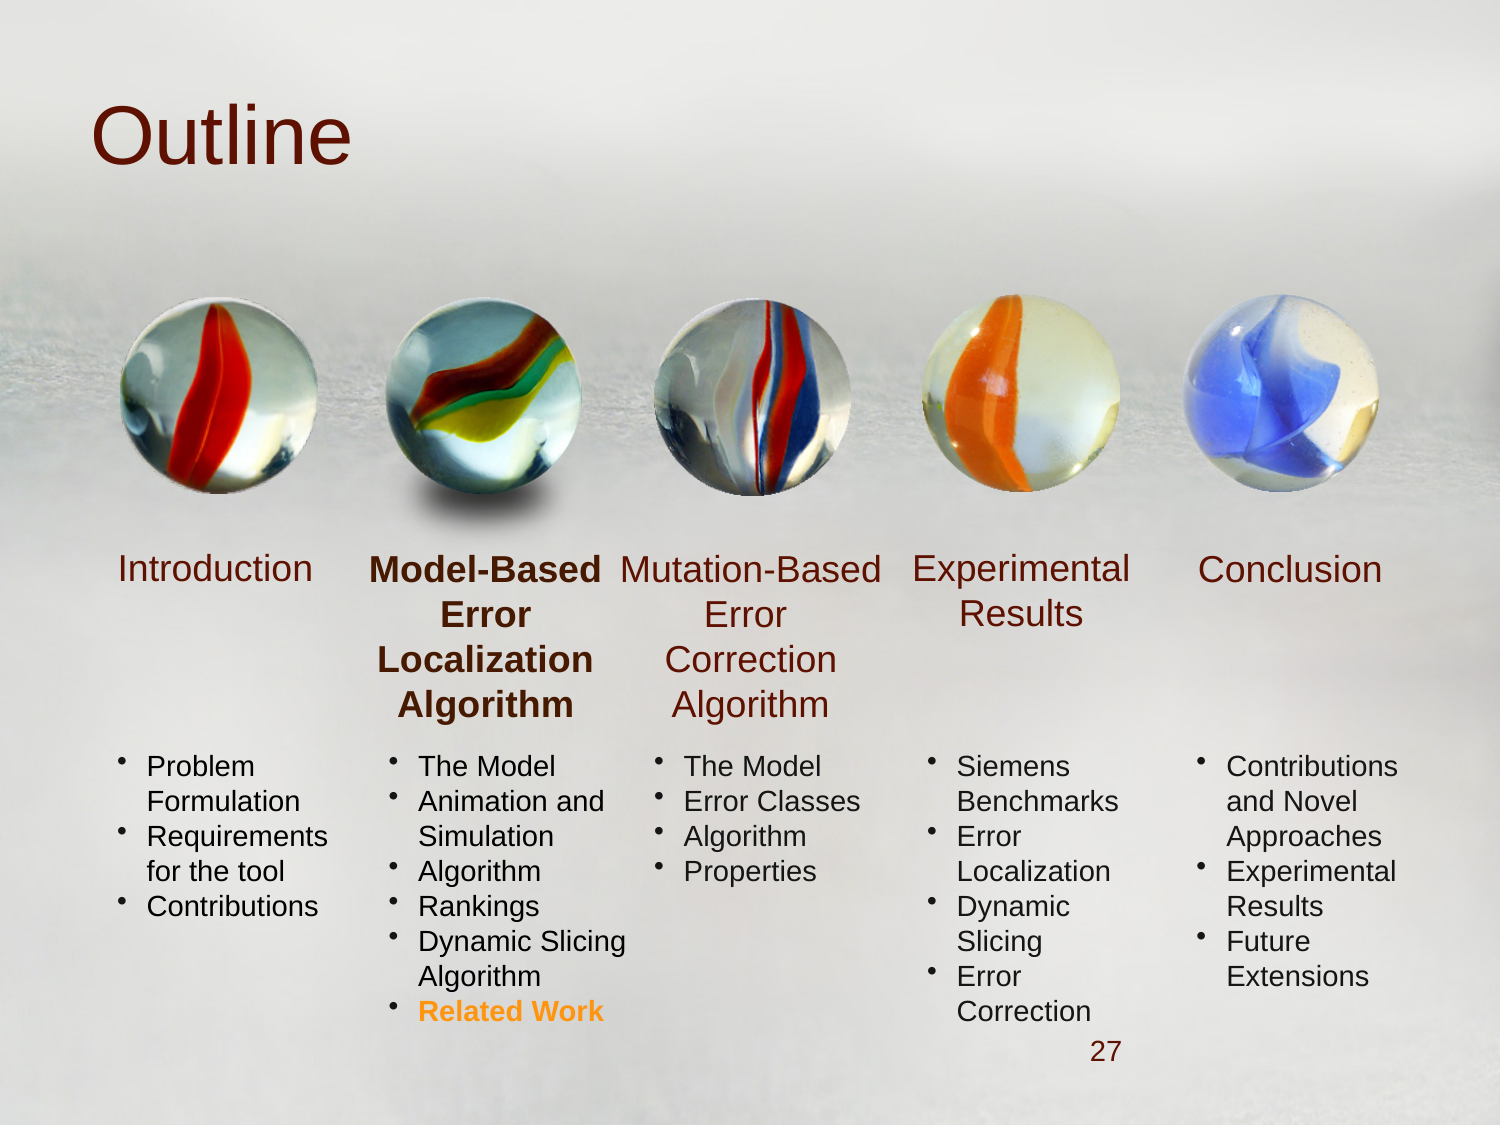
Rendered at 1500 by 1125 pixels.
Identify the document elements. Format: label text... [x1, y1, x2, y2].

text_box Siemens Benchmarks Error Localization Dynamic Slicing Error Correction [912, 740, 1138, 1125]
text_box Experimental Results [897, 536, 1145, 642]
picture [0, 0, 1500, 1125]
text_box Mutation-Based Error Correction Algorithm [604, 537, 897, 732]
text_box Introduction [102, 536, 328, 597]
text_box The Model Error Classes Algorithm Properties [639, 740, 912, 1125]
text_box Contributions and Novel Approaches Experimental Results Future Extensions [1181, 740, 1440, 1125]
text_box Problem Formulation Requirements for the tool Contributions [102, 740, 360, 1125]
text_box Conclusion [1183, 537, 1398, 597]
text_box The Model Animation and Simulation Algorithm Rankings Dynamic Slicing Algorithm Related Work [373, 740, 639, 1125]
title Outline [75, 37, 1425, 225]
text_box Model-Based Error Localization Algorithm [354, 537, 604, 732]
